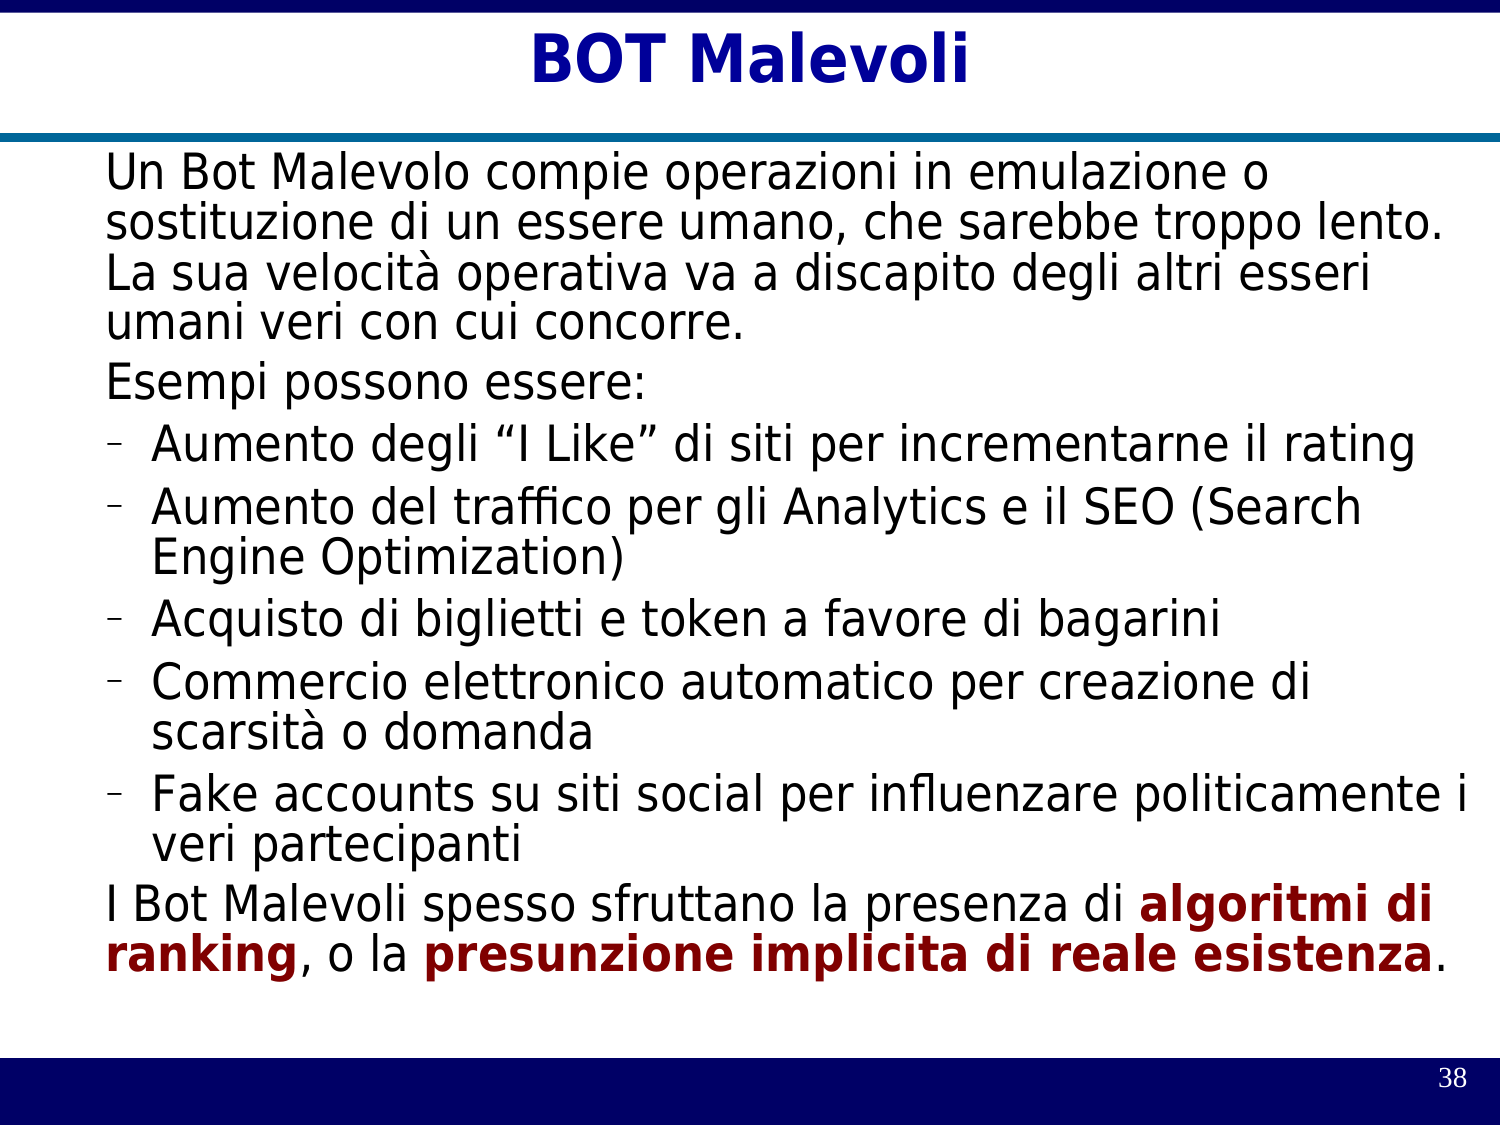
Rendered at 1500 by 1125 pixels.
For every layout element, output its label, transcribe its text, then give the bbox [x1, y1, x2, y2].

list Un Bot Malevolo compie operazioni in emulazione o sostituzione di un essere umano, che sarebbe troppo lento. La sua velocità operativa va a discapito degli altri esseri umani veri con cui concorre. Esempi possono essere: Aumento degli “I Like” di siti per incrementarne il rating Aumento del traffico per gli Analytics e il SEO (Search Engine Optimization) Acquisto di biglietti e token a favore di bagarini Commercio elettronico automatico per creazione di scarsità o domanda Fake accounts su siti social per influenzare politicamente i veri partecipanti I Bot Malevoli spesso sfruttano la presenza di algoritmi di ranking, o la presunzione implicita di reale esistenza. [30, 149, 1471, 1021]
title BOT Malevoli [30, 0, 1471, 126]
